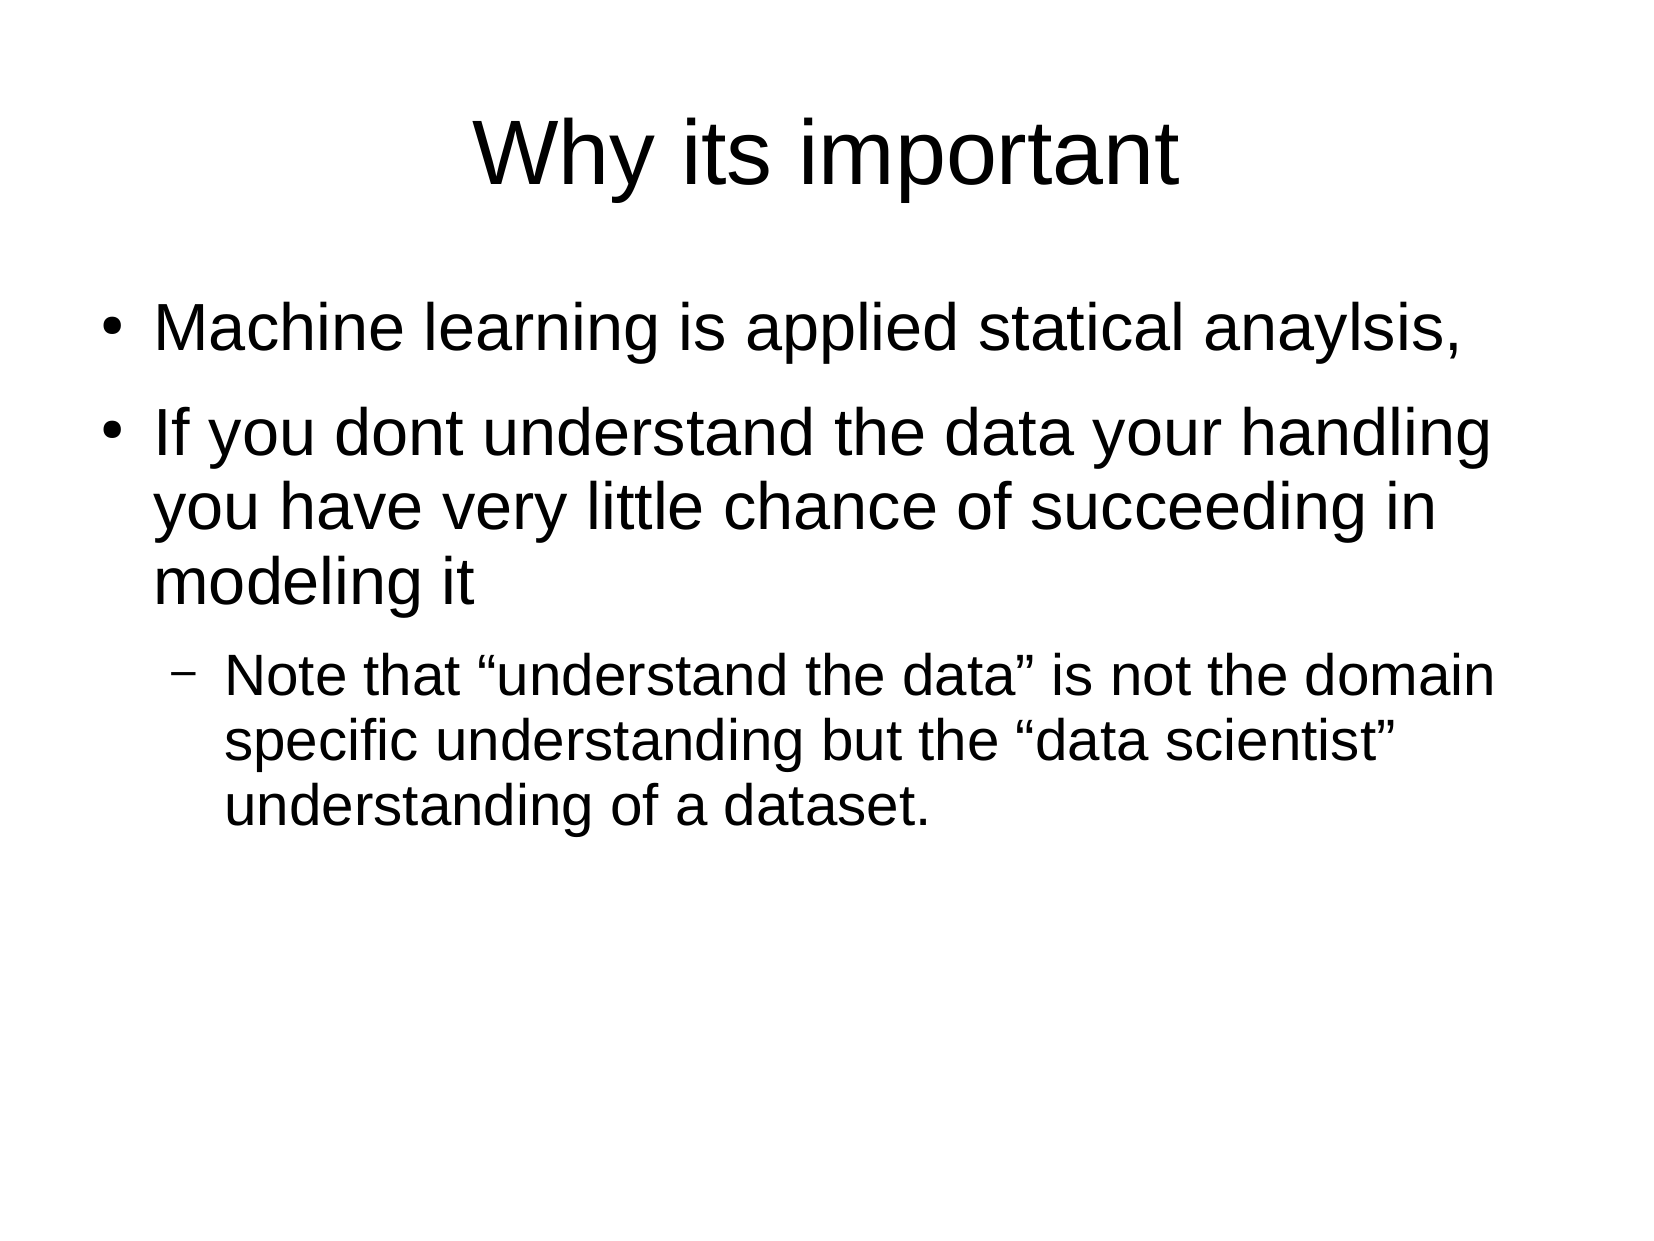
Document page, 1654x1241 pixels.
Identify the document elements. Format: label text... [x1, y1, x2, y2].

title Why its important [82, 49, 1571, 257]
list Machine learning is applied statical anaylsis, If you dont understand the data your handling you have very little chance of succeeding in modeling it Note that “understand the data” is not the domain specific understanding but the “data scientist” understanding of a dataset. [82, 290, 1571, 1010]
